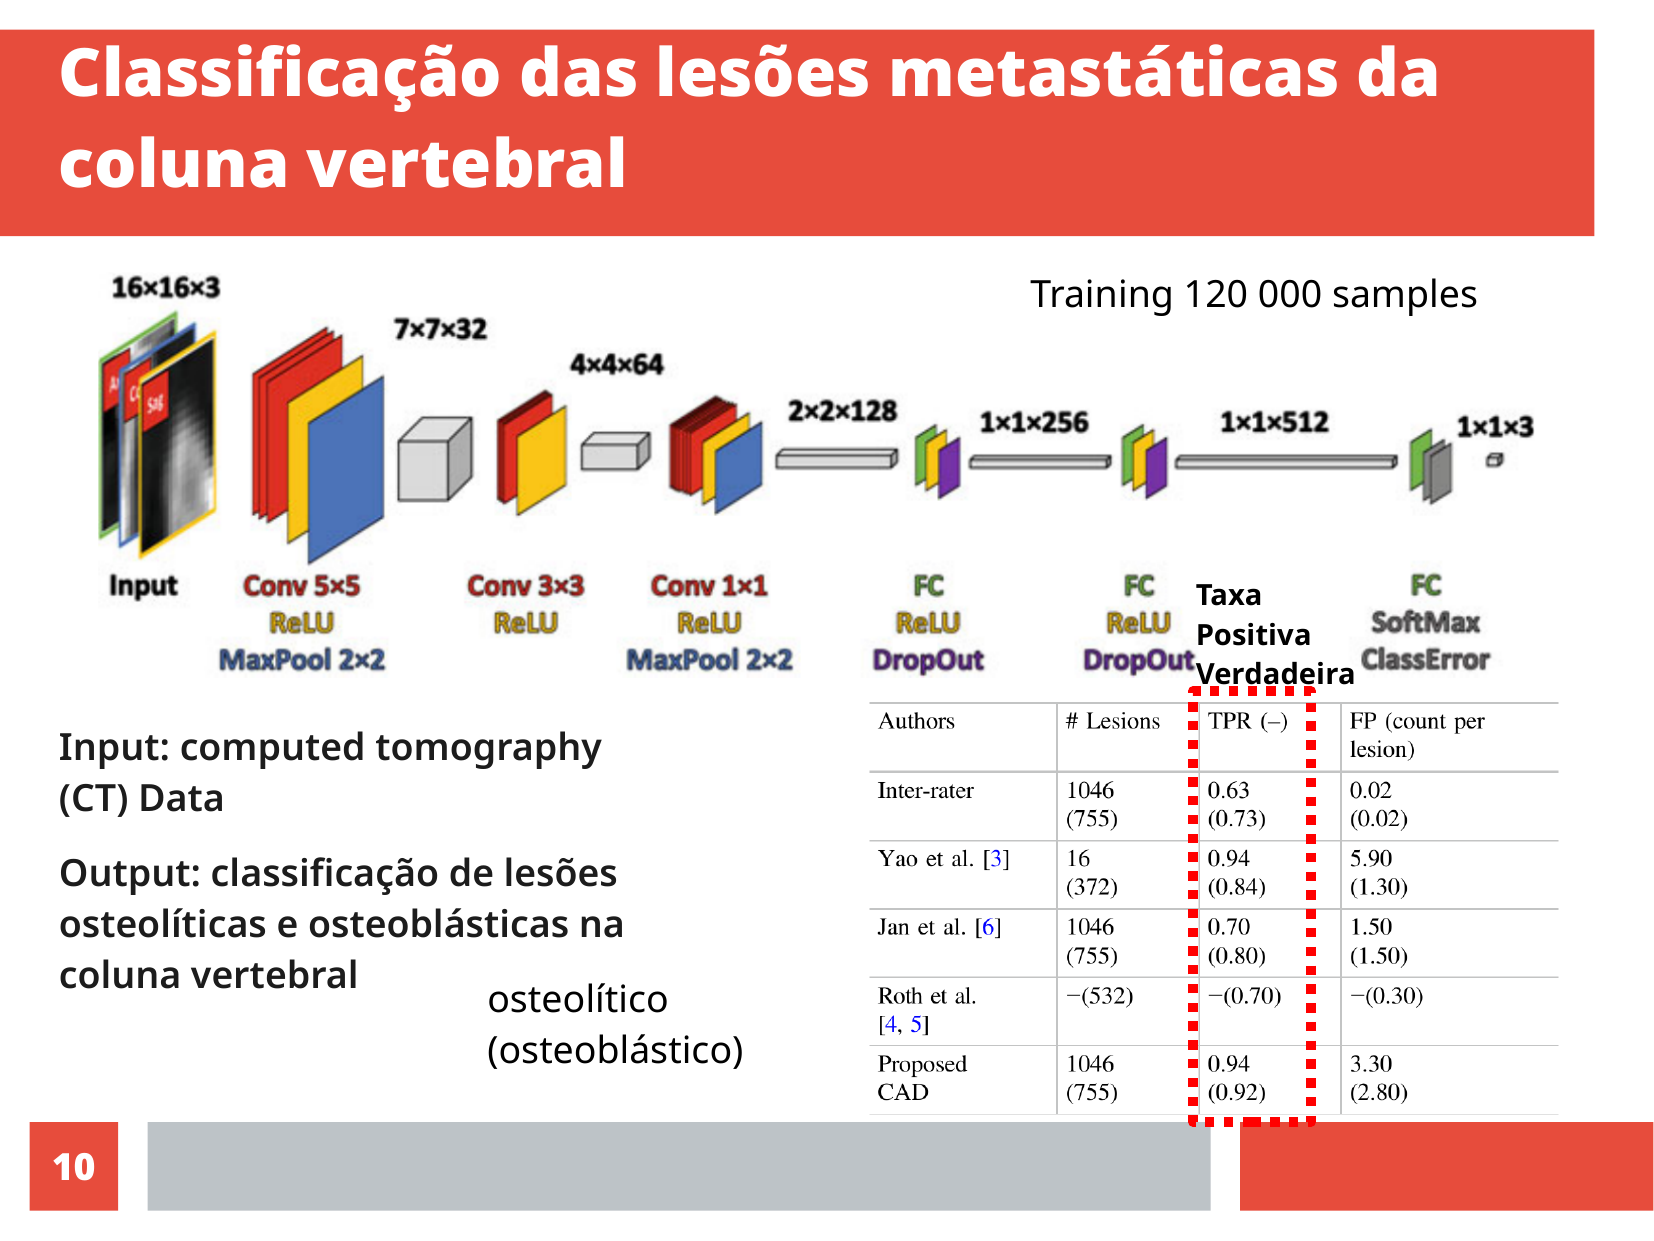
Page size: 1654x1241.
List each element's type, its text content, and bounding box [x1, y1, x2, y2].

title Classificação das lesões metastáticas da coluna vertebral [59, 59, 1595, 207]
text_box Training 120 000 samples [1015, 259, 1576, 362]
text_box osteolítico (osteoblástico) [472, 964, 804, 1111]
picture [59, 247, 1576, 1123]
list Input: computed tomography (CT) Data Output: classificação de lesões osteolíticas e osteoblásticas na coluna vertebral [59, 720, 650, 1093]
text_box Taxa Positiva Verdadeira [1181, 566, 1406, 753]
